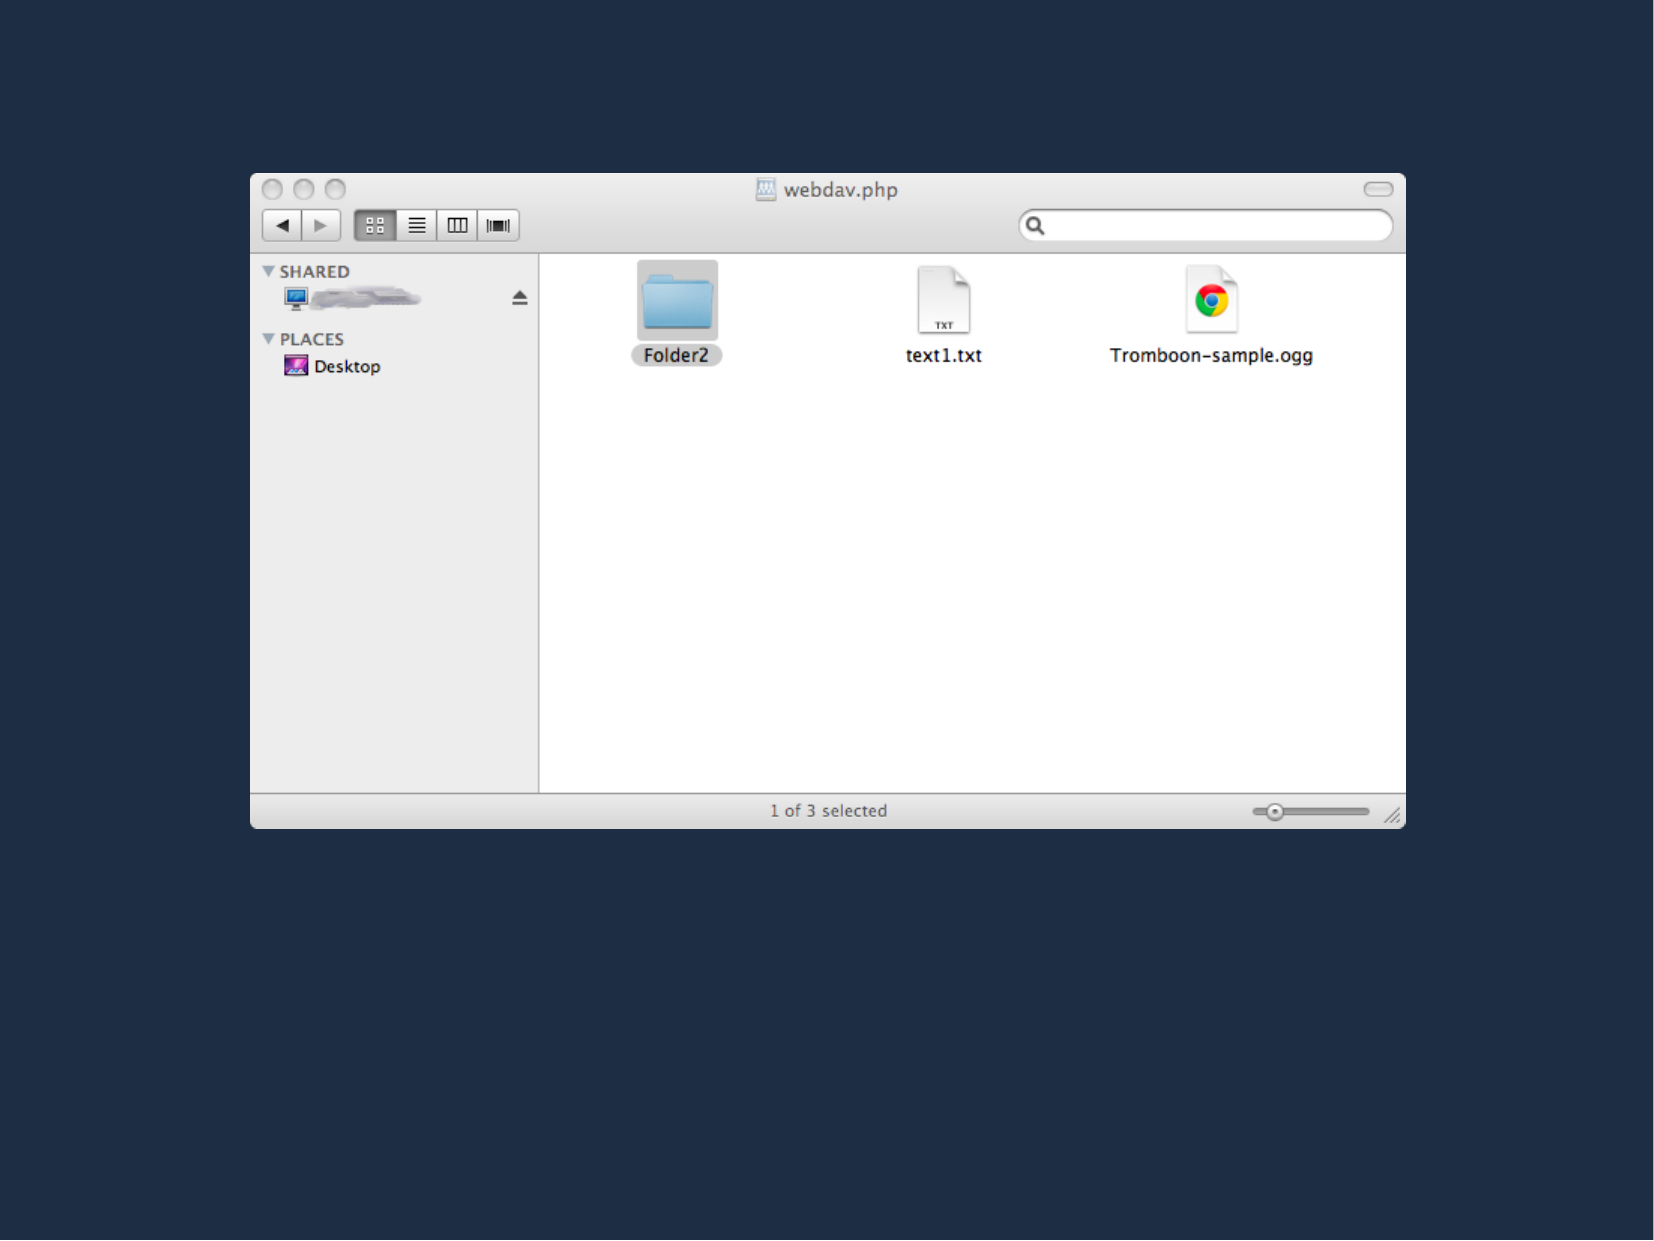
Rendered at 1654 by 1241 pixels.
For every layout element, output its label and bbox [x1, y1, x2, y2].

picture [250, 173, 1406, 829]
